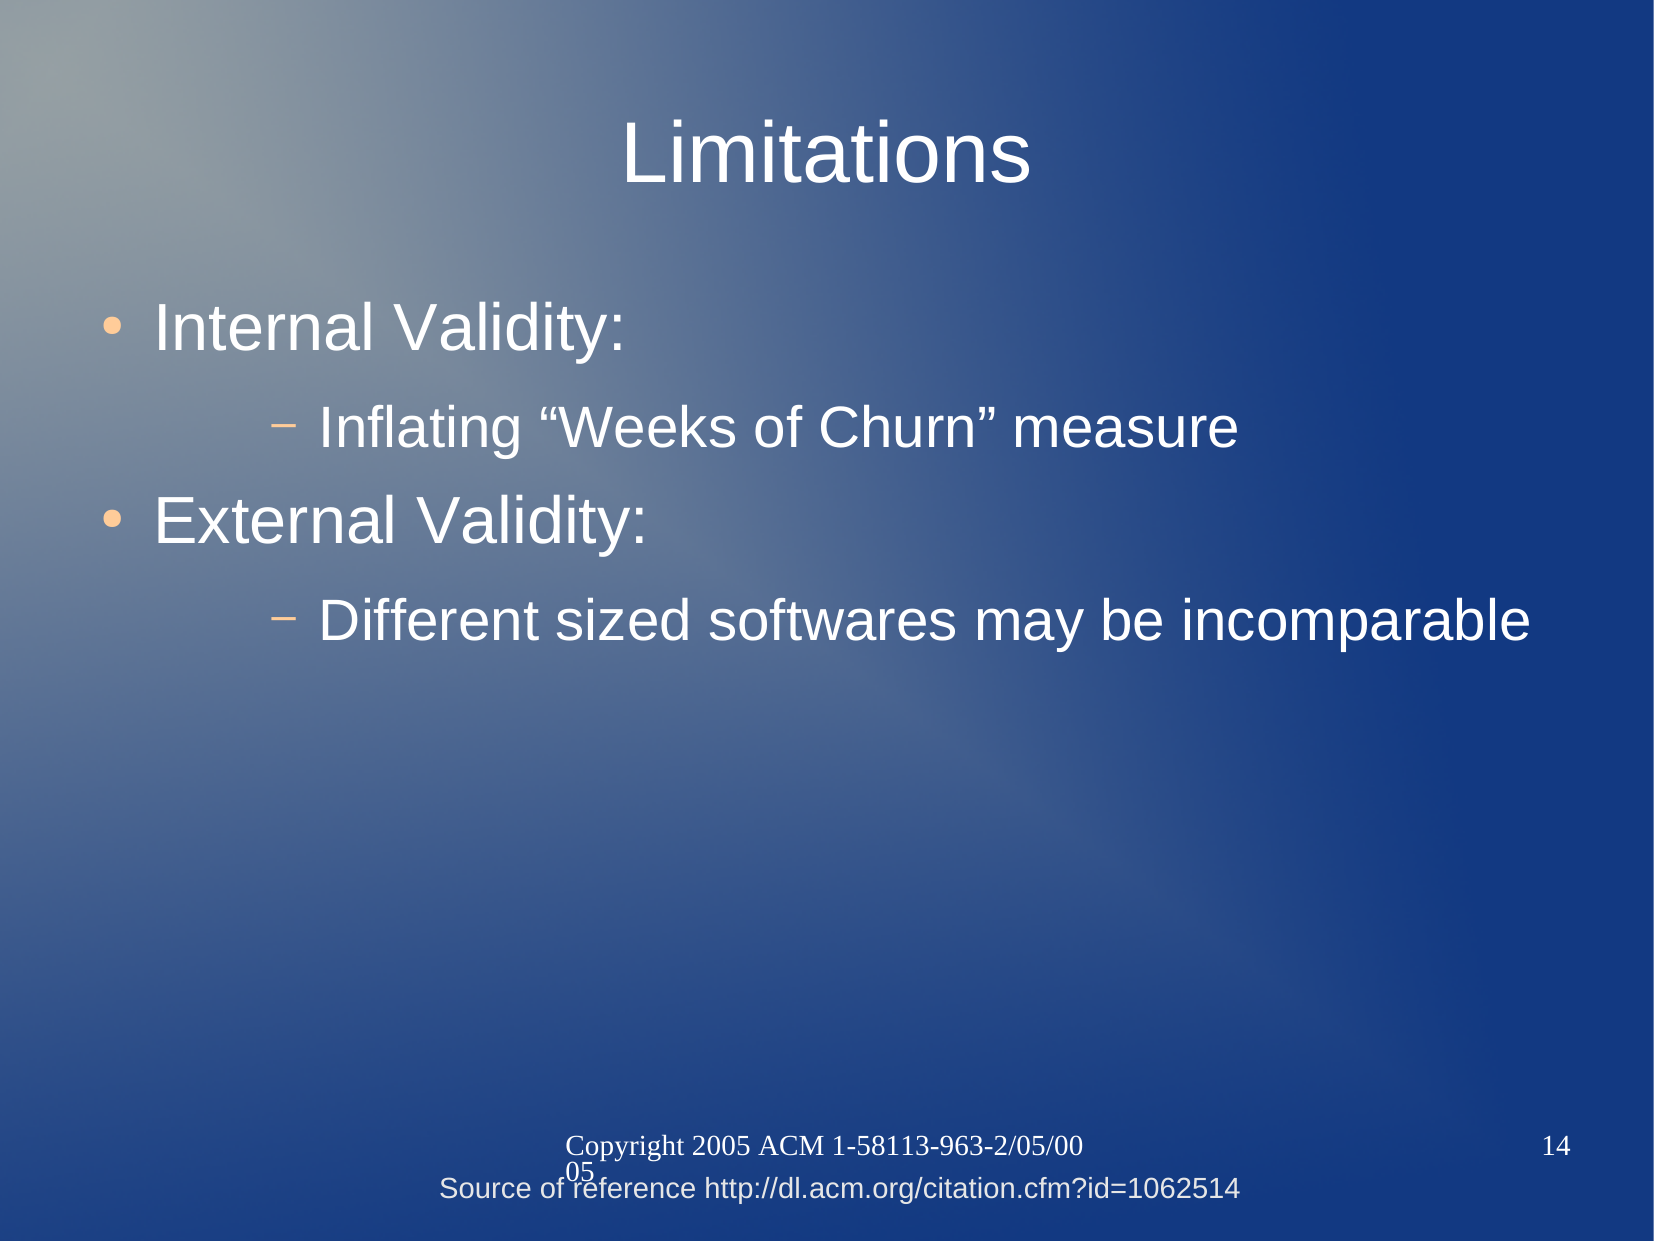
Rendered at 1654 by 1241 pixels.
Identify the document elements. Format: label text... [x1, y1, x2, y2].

title Limitations [82, 49, 1571, 257]
text_box Source of reference http://dl.acm.org/citation.cfm?id=1062514 [424, 1164, 1257, 1223]
picture [0, 0, 1654, 1241]
list Internal Validity: Inflating “Weeks of Churn” measure External Validity: Different sized softwares may be incomparable [82, 290, 1571, 1010]
